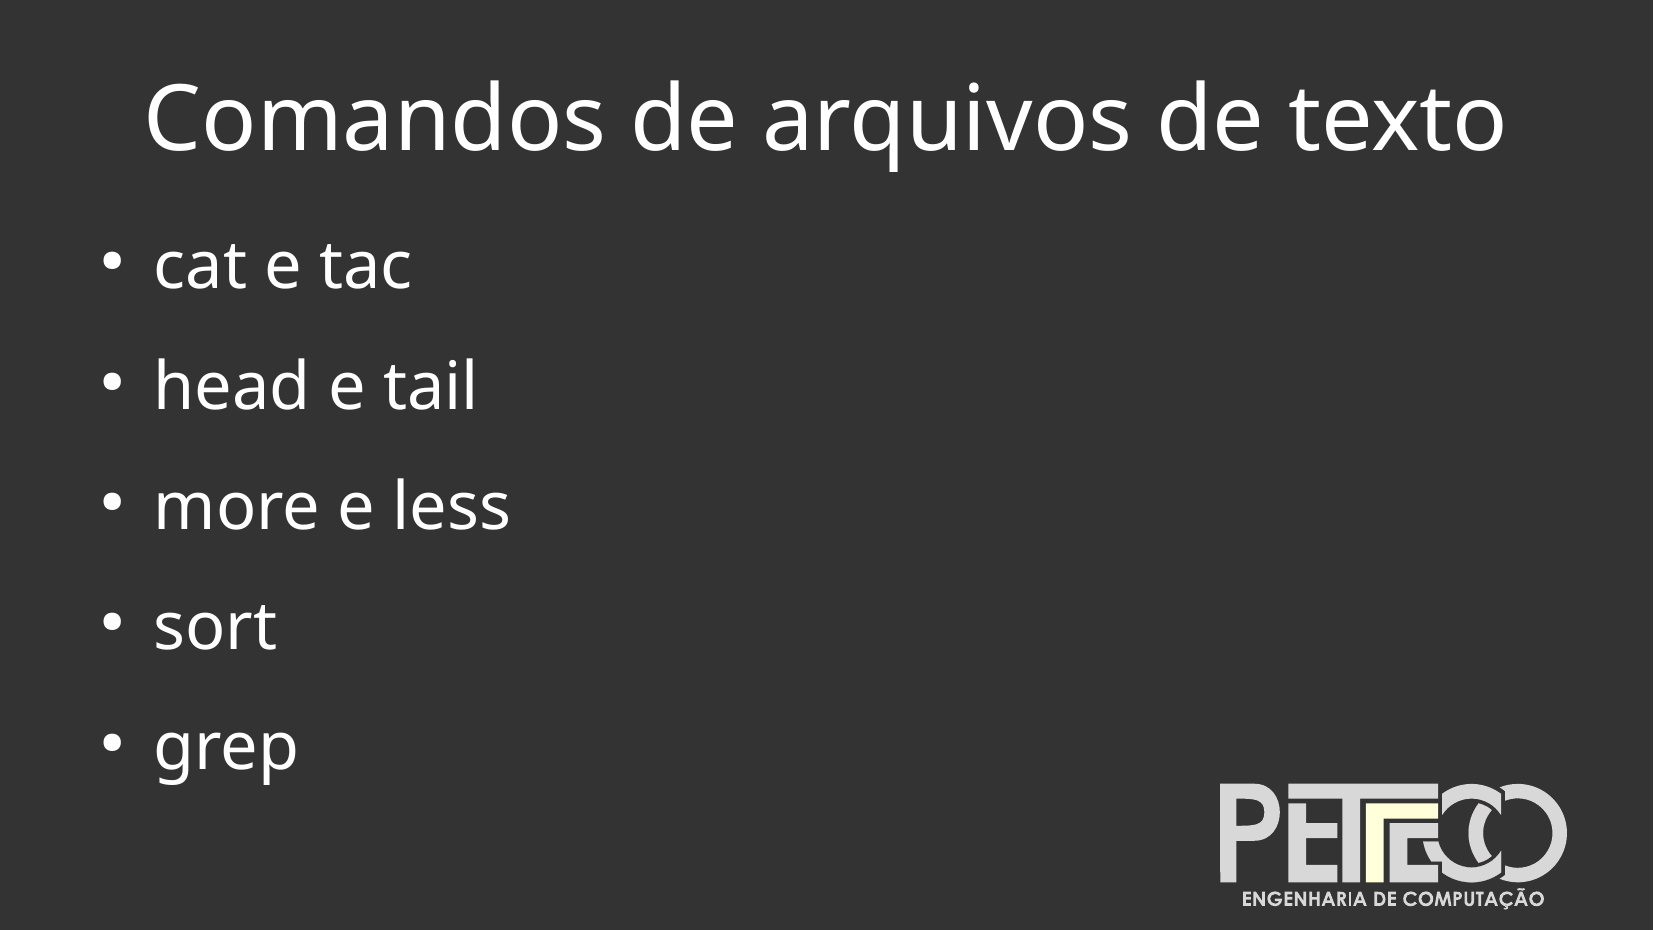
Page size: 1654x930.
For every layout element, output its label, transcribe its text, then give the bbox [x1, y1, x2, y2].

title Comandos de arquivos de texto [82, 37, 1571, 193]
list cat e tac head e tail more e less sort grep [82, 217, 1571, 811]
